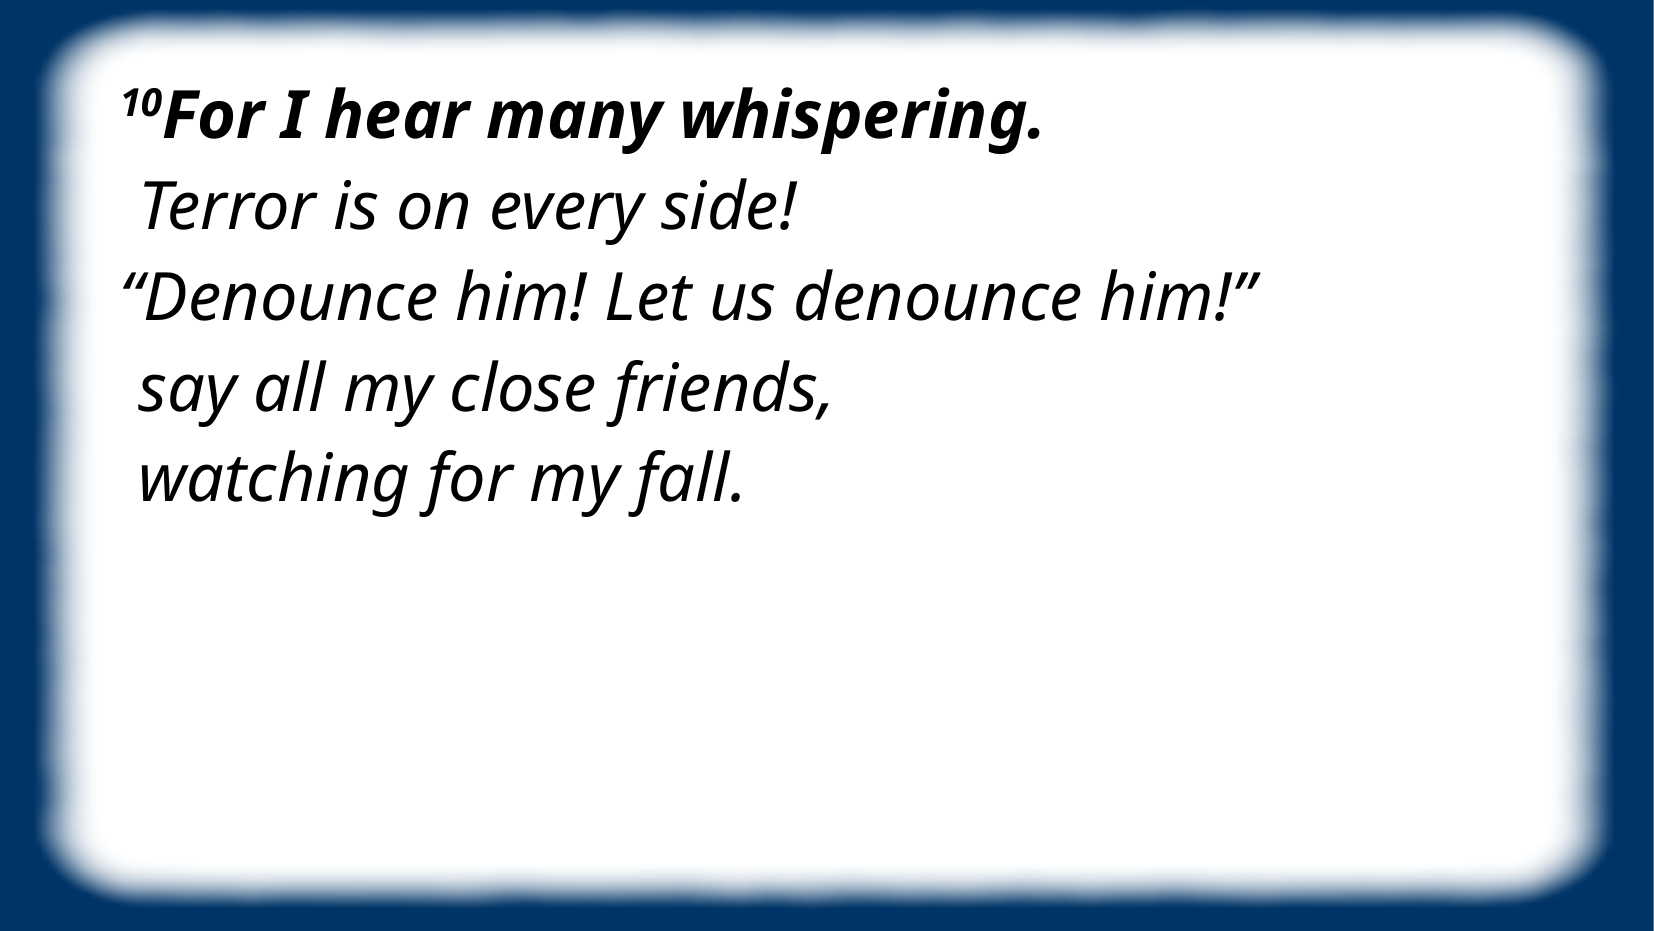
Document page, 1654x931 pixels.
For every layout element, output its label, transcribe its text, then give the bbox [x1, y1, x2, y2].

text_box 10For I hear many whispering. Terror is on every side! “Denounce him! Let us denounce him!” say all my close friends, watching for my fall. [105, 60, 1546, 519]
picture [0, 0, 1654, 931]
